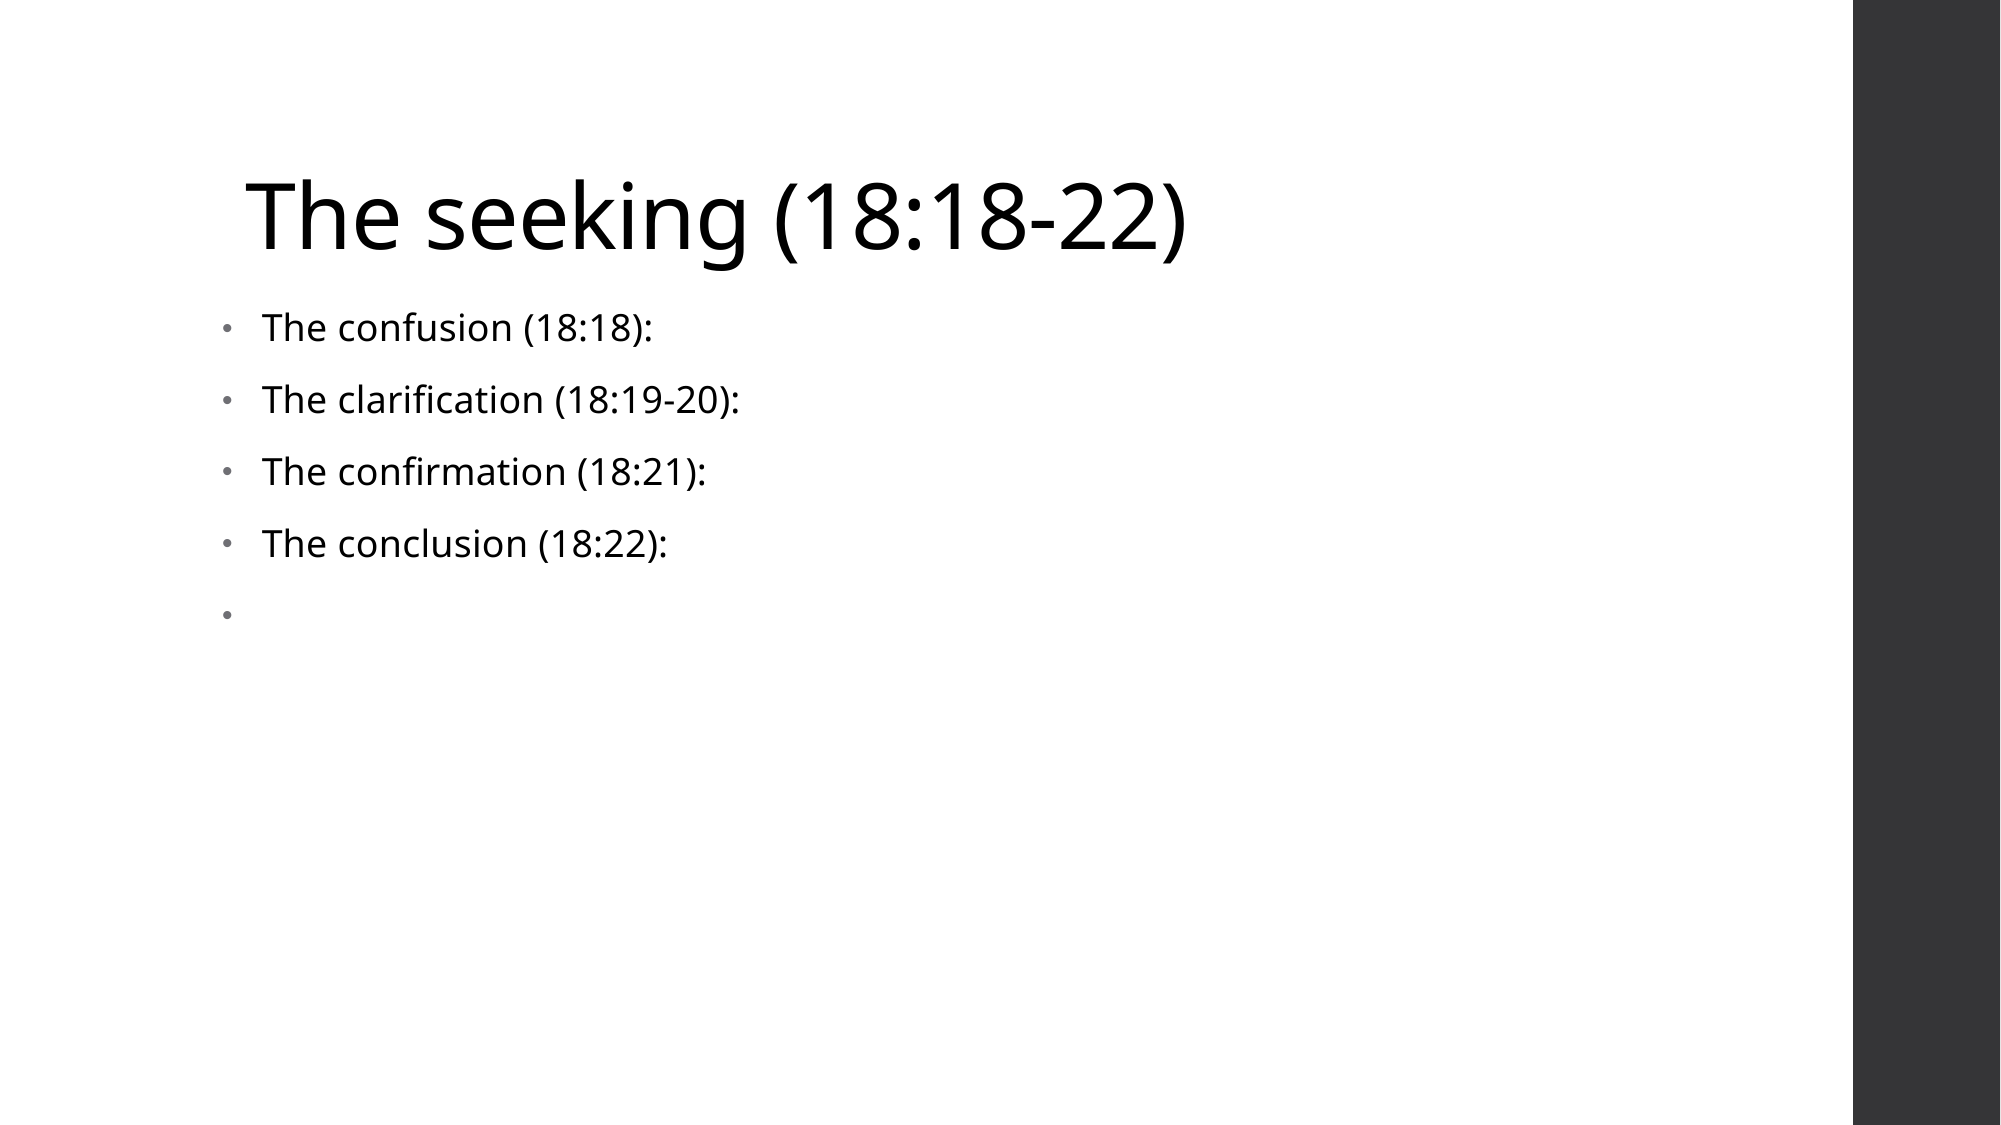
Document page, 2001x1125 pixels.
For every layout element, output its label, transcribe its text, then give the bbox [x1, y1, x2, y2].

list The confusion (18:18): The clarification (18:19-20): The confirmation (18:21): The conclusion (18:22): [206, 299, 1617, 1014]
title The seeking (18:18-22) [206, 60, 1797, 278]
